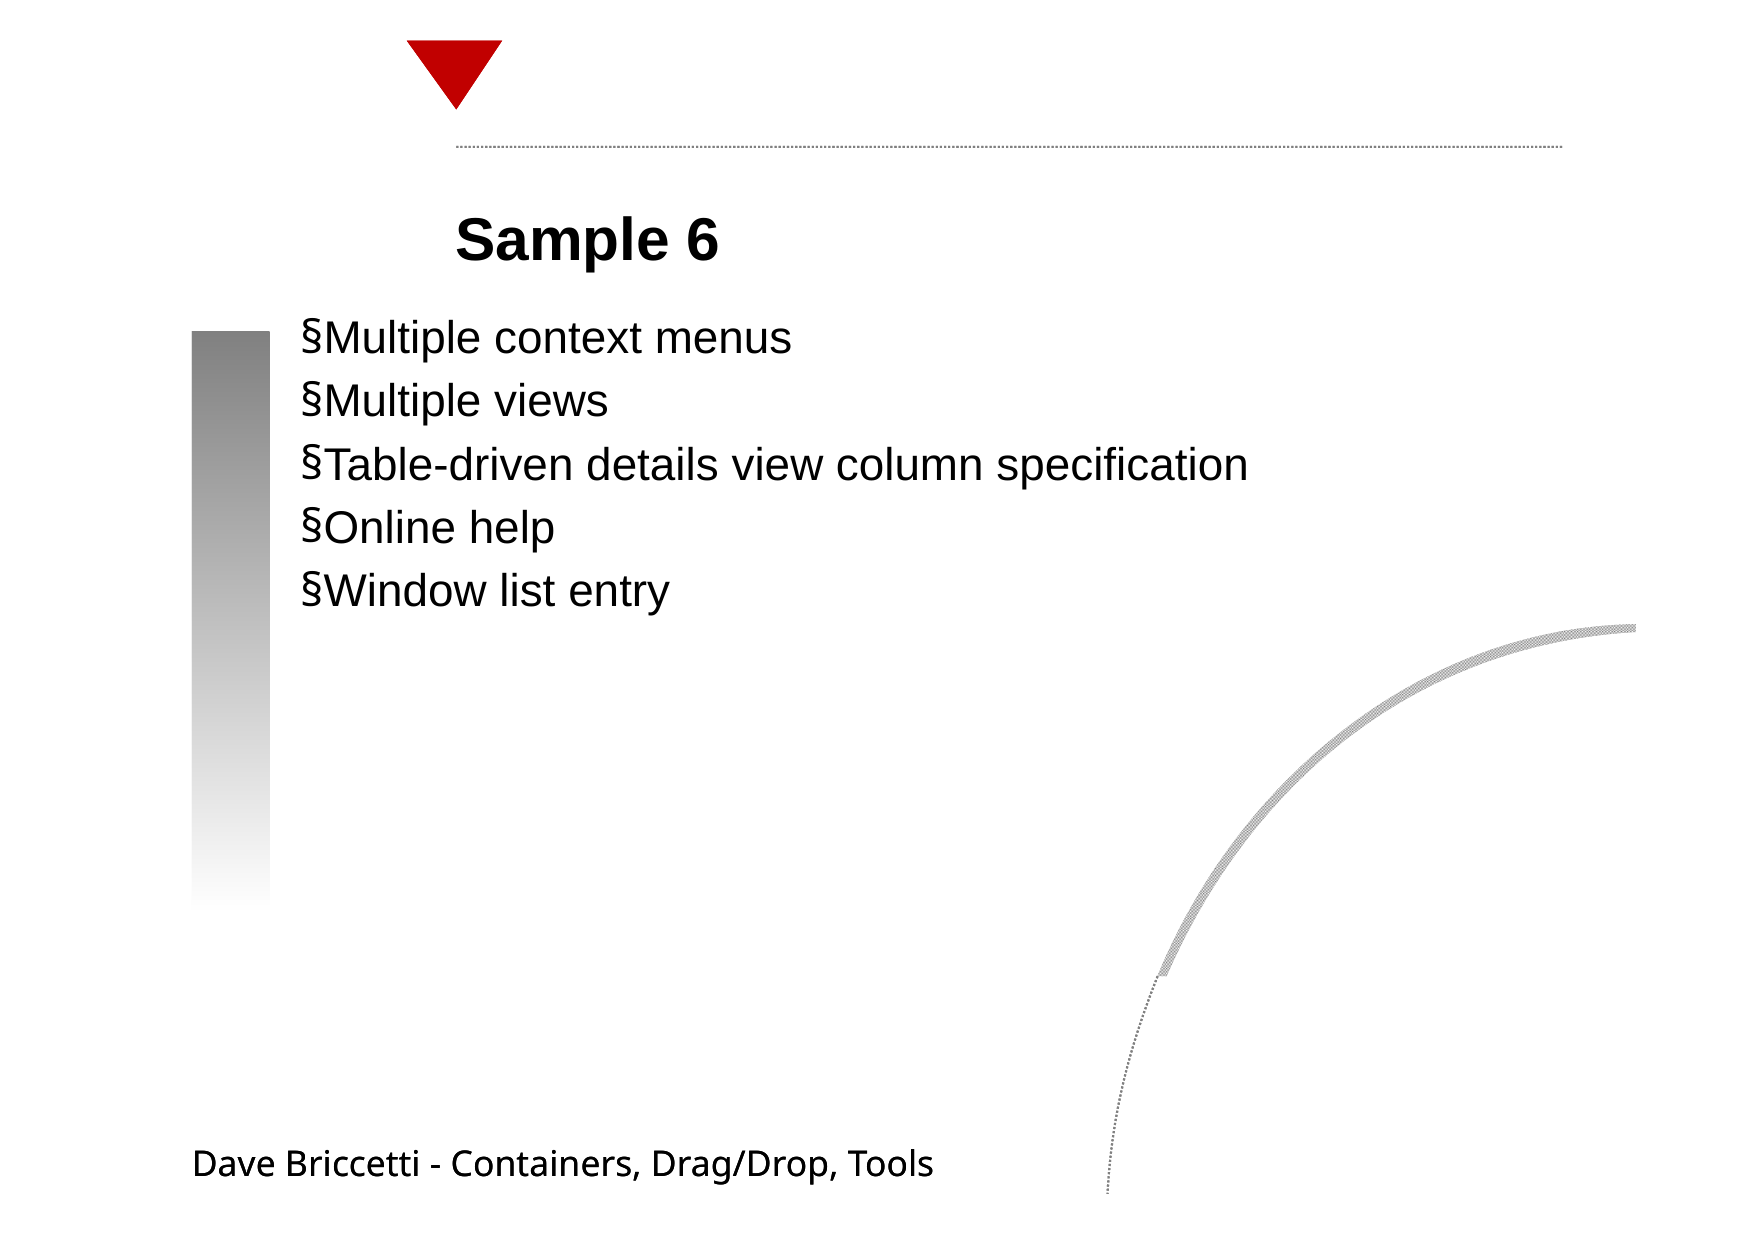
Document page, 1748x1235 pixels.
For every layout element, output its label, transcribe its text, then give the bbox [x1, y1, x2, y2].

text_box Sample 6 [455, 196, 1568, 277]
text_box [192, 332, 269, 911]
text_box [406, 40, 503, 110]
text_box Multiple context menus Multiple views Table-driven details view column specification Online help Window list entry [300, 307, 1561, 1123]
text_box [1561, 624, 1636, 642]
text_box Dave Briccetti - Containers, Drag/Drop, Tools [191, 1141, 1505, 1210]
